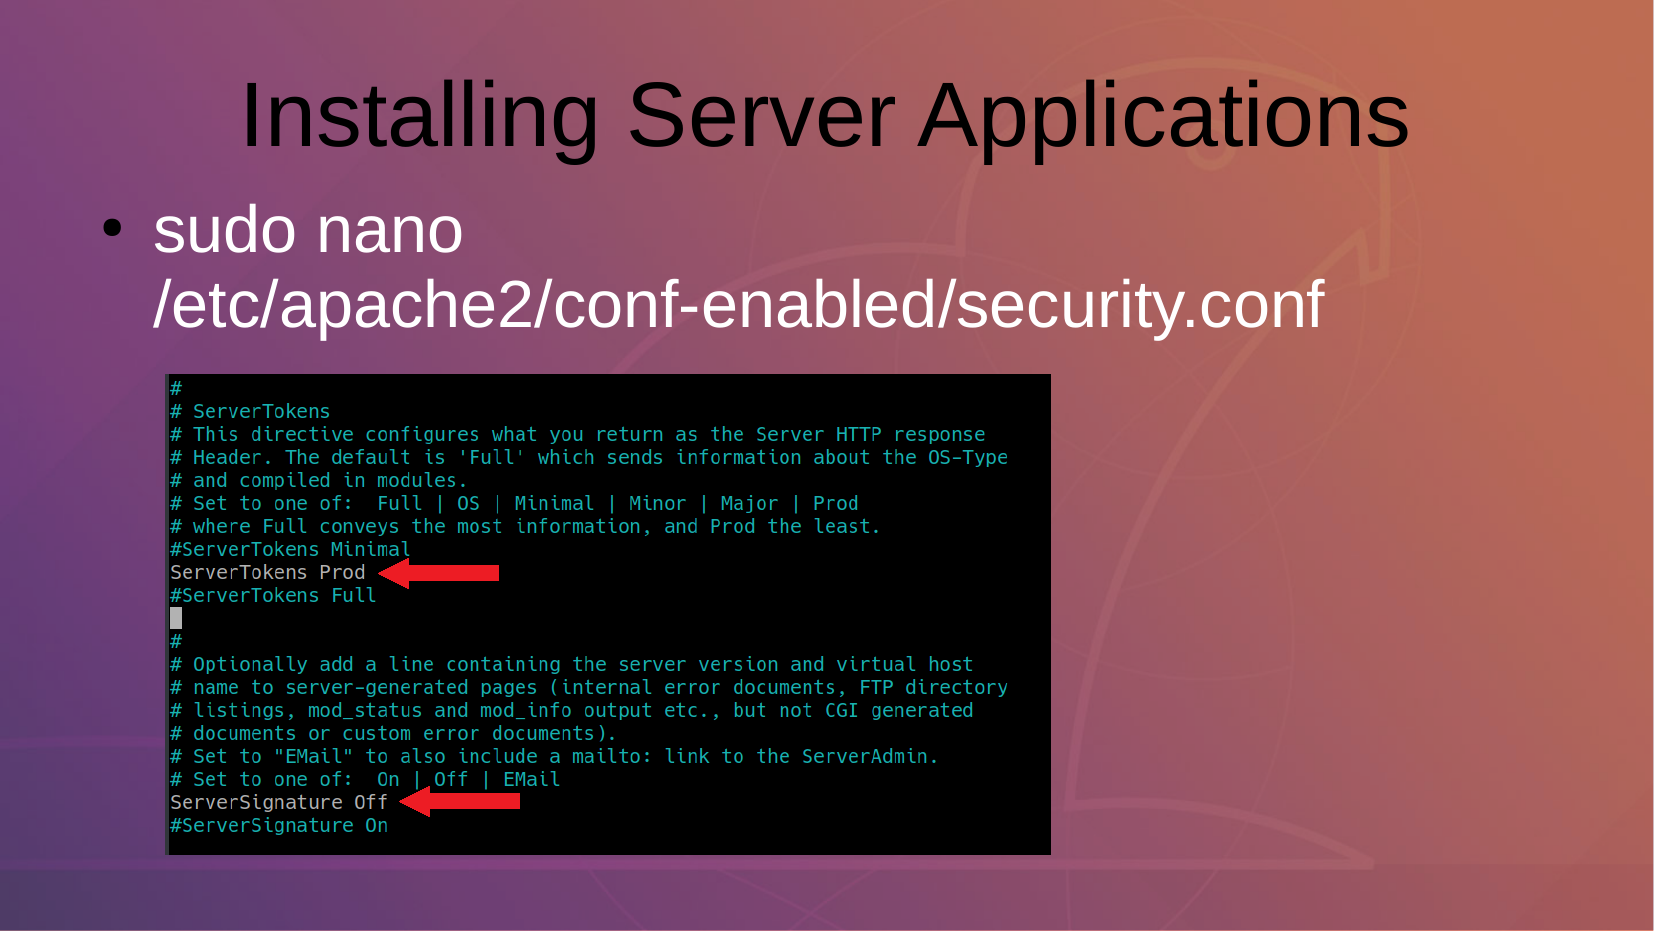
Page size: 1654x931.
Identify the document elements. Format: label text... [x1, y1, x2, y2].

text_box [378, 558, 499, 589]
title Installing Server Applications [82, 37, 1571, 192]
list sudo nano /etc/apache2/conf-enabled/security.conf [82, 192, 1571, 856]
text_box [399, 786, 520, 817]
